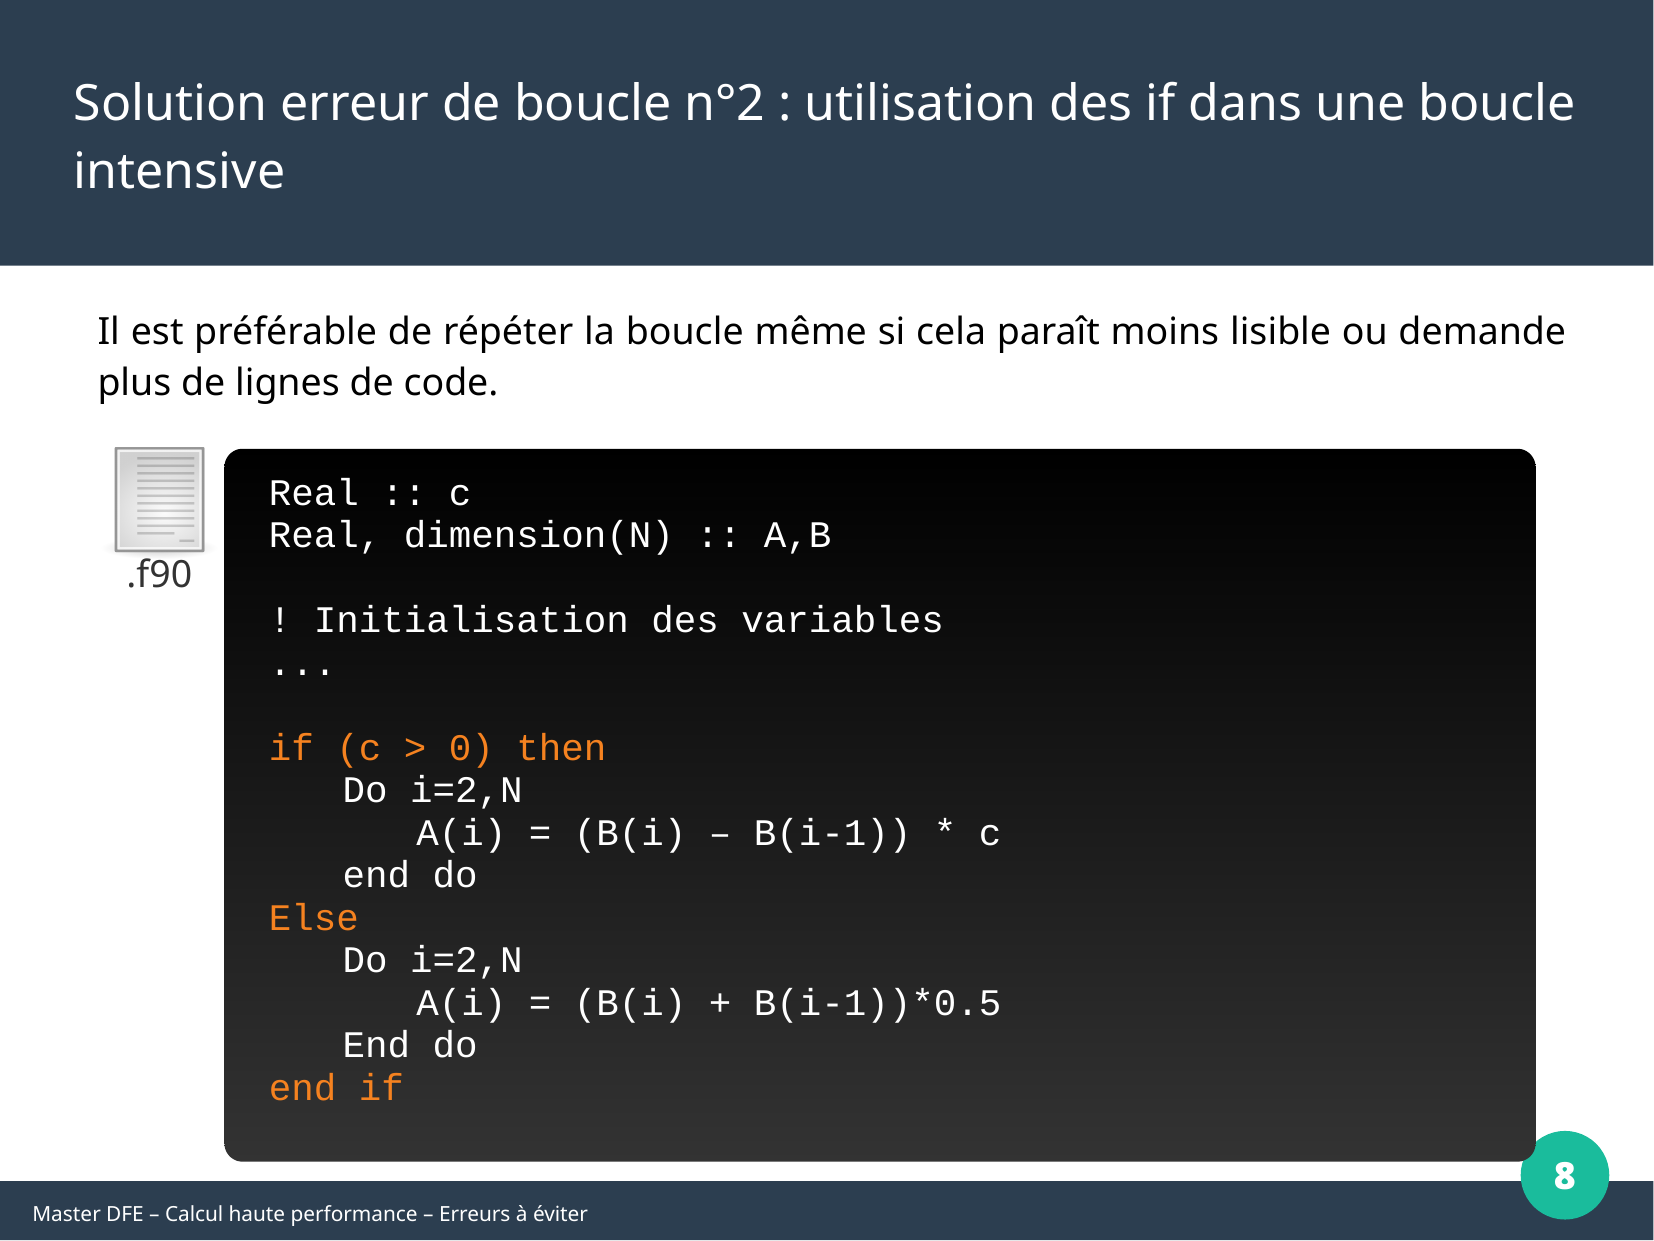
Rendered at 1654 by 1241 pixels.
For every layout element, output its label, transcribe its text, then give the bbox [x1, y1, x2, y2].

text_box Il est préférable de répéter la boucle même si cela paraît moins lisible ou demande plus de lignes de code. [82, 297, 1583, 414]
text_box .f90 [82, 539, 237, 606]
text_box [224, 448, 1536, 1162]
picture [100, 442, 219, 539]
text_box Real :: c Real, dimension(N) :: A,B ! Initialisation des variables ... if (c > 0) then Do i=2,N A(i) = (B(i) – B(i-1)) * c end do Else Do i=2,N A(i) = (B(i) + B(i-1))*0.5 End do end if [253, 466, 1524, 1120]
text_box Master DFE – Calcul haute performance – Erreurs à éviter [17, 1191, 1436, 1235]
text_box Solution erreur de boucle n°2 : utilisation des if dans une boucle intensive [59, 59, 1619, 209]
